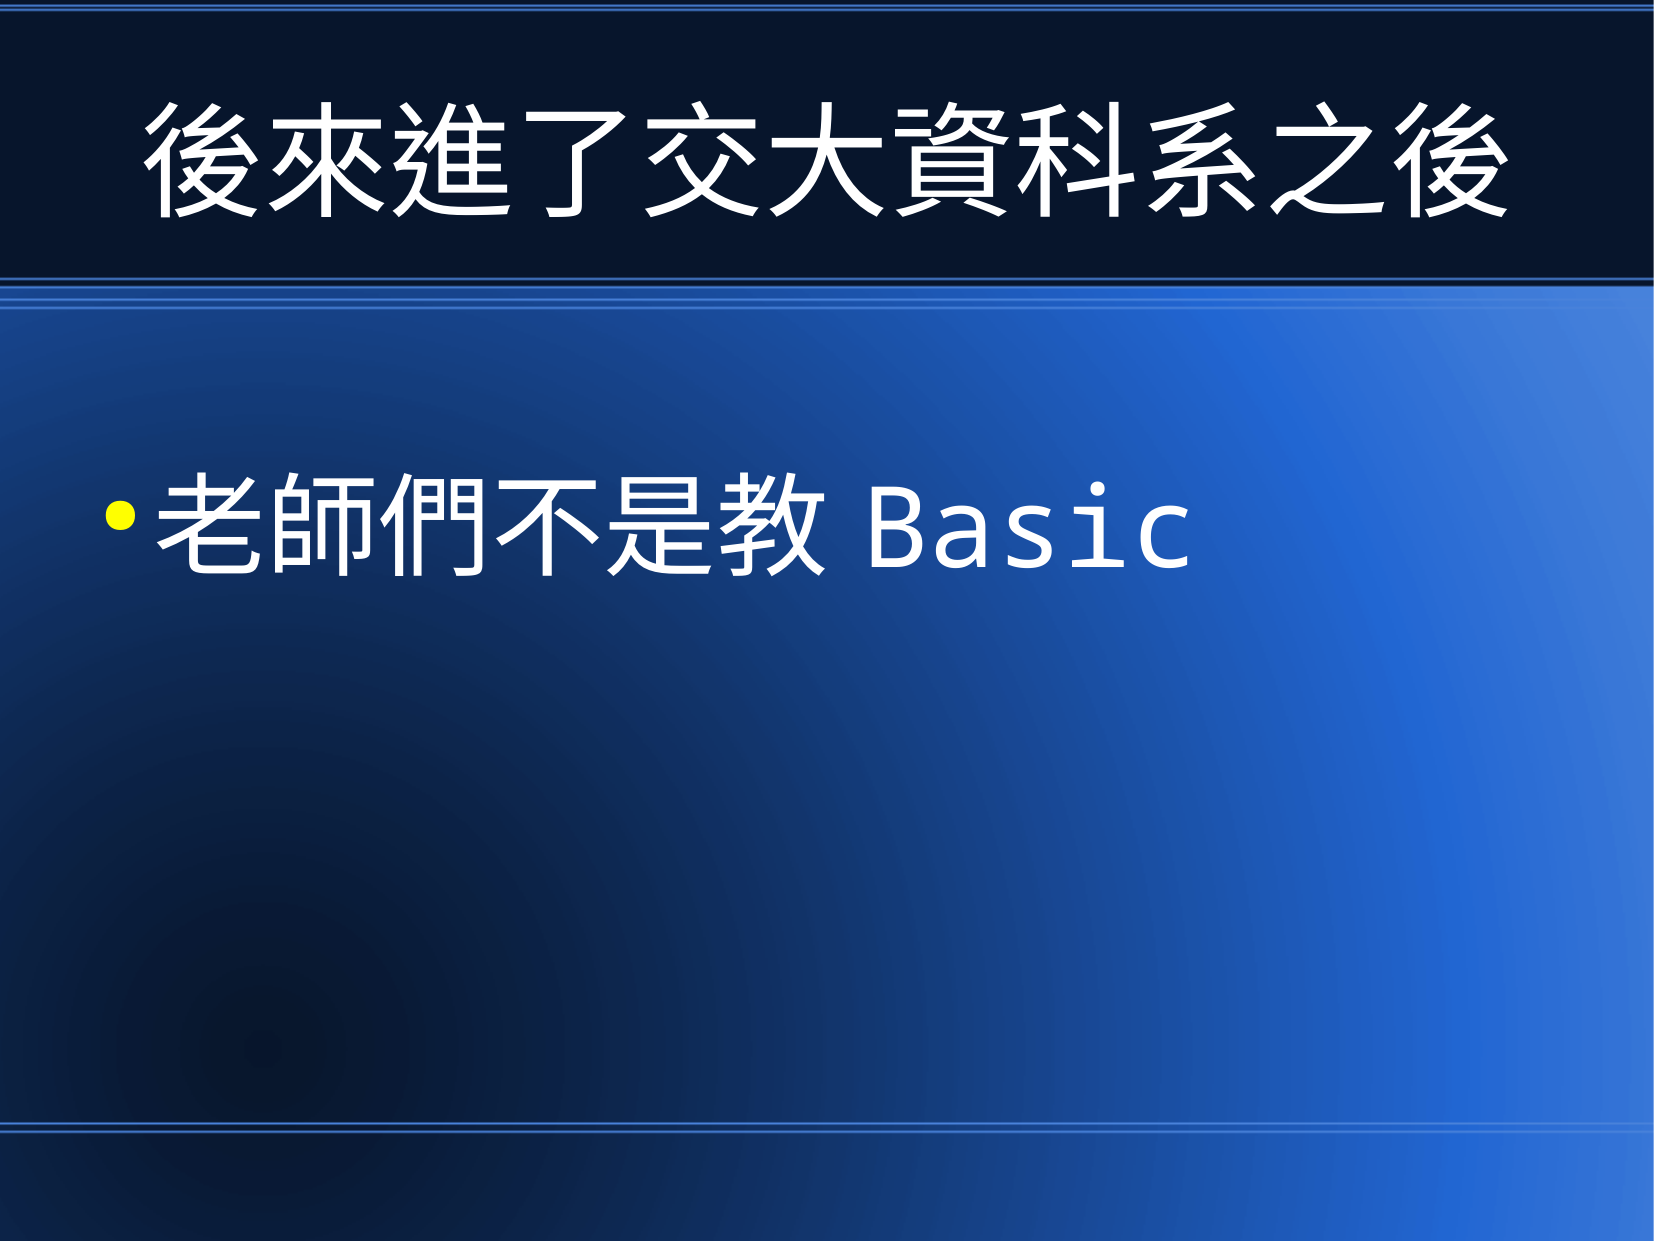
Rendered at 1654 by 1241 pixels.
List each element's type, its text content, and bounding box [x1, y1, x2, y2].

title 後來進了交大資科系之後 [82, 49, 1571, 257]
list 老師們不是教Basic [82, 355, 1571, 1241]
picture [0, 0, 1654, 1241]
